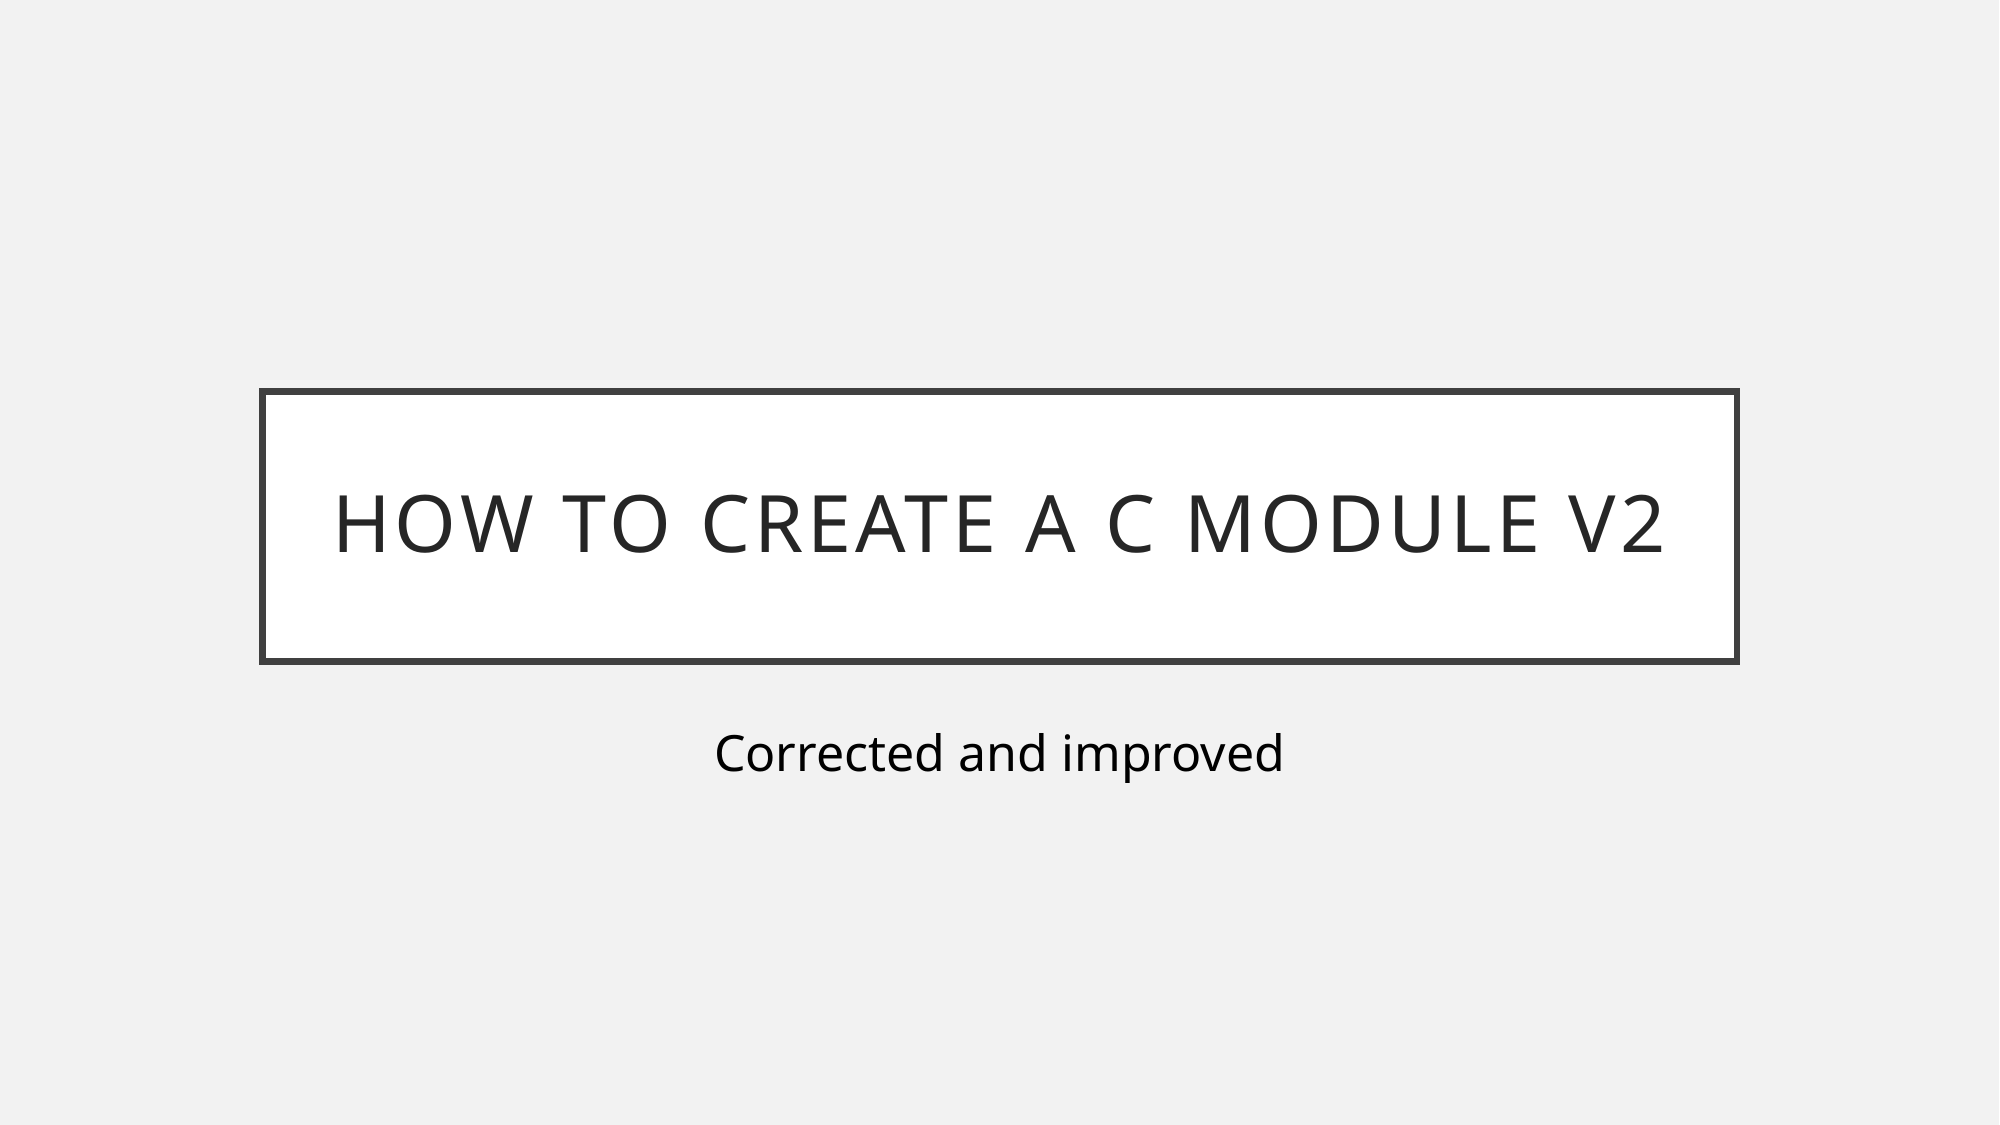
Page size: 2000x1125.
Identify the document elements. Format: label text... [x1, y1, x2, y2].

list Corrected and improved [442, 713, 1558, 984]
title How to create a C Module V2 [262, 391, 1737, 662]
